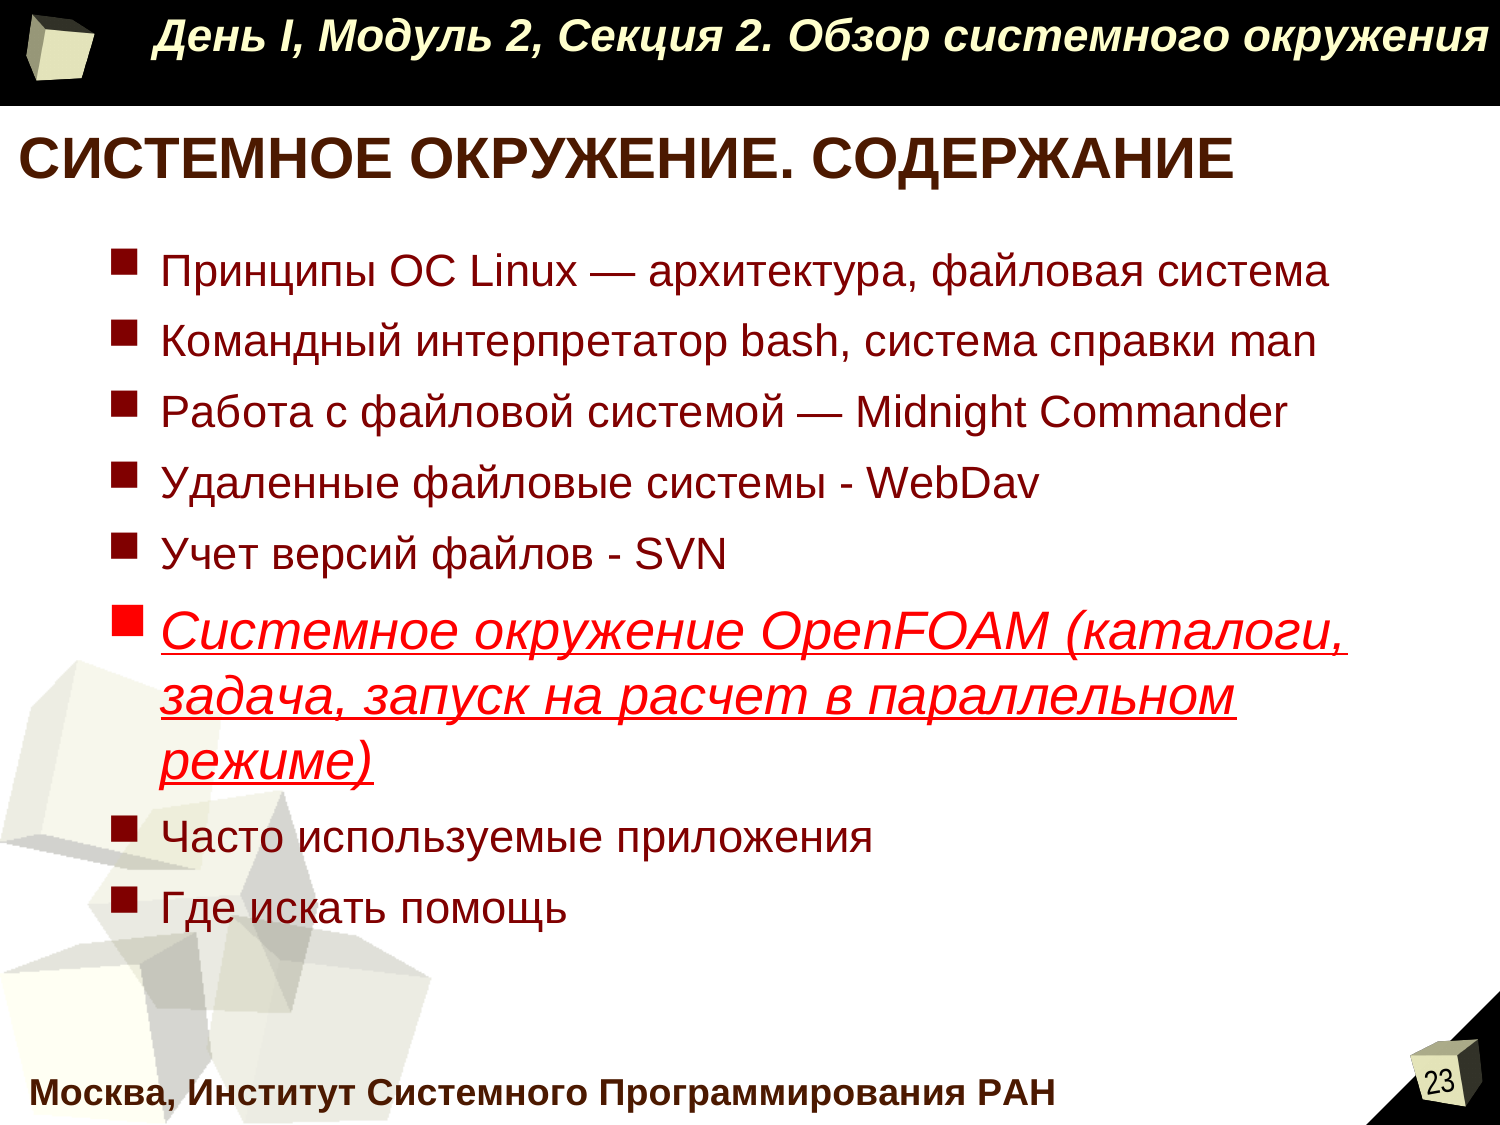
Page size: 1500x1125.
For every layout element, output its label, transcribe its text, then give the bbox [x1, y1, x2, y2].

list Принципы ОС Linux — архитектура, файловая система Командный интерпретатор bash, система справки man Работа с файловой системой — Midnight Commander Удаленные файловые системы - WebDav Учет версий файлов - SVN Системное окружение OpenFOAM (каталоги, задача, запуск на расчет в параллельном режиме) Часто используемые приложения Где искать помощь [75, 233, 1426, 976]
text_box СИСТЕМНОЕ ОКРУЖЕНИЕ. СОДЕРЖАНИЕ [4, 112, 1500, 198]
picture [423, 1088, 433, 1102]
picture [0, 659, 433, 1125]
